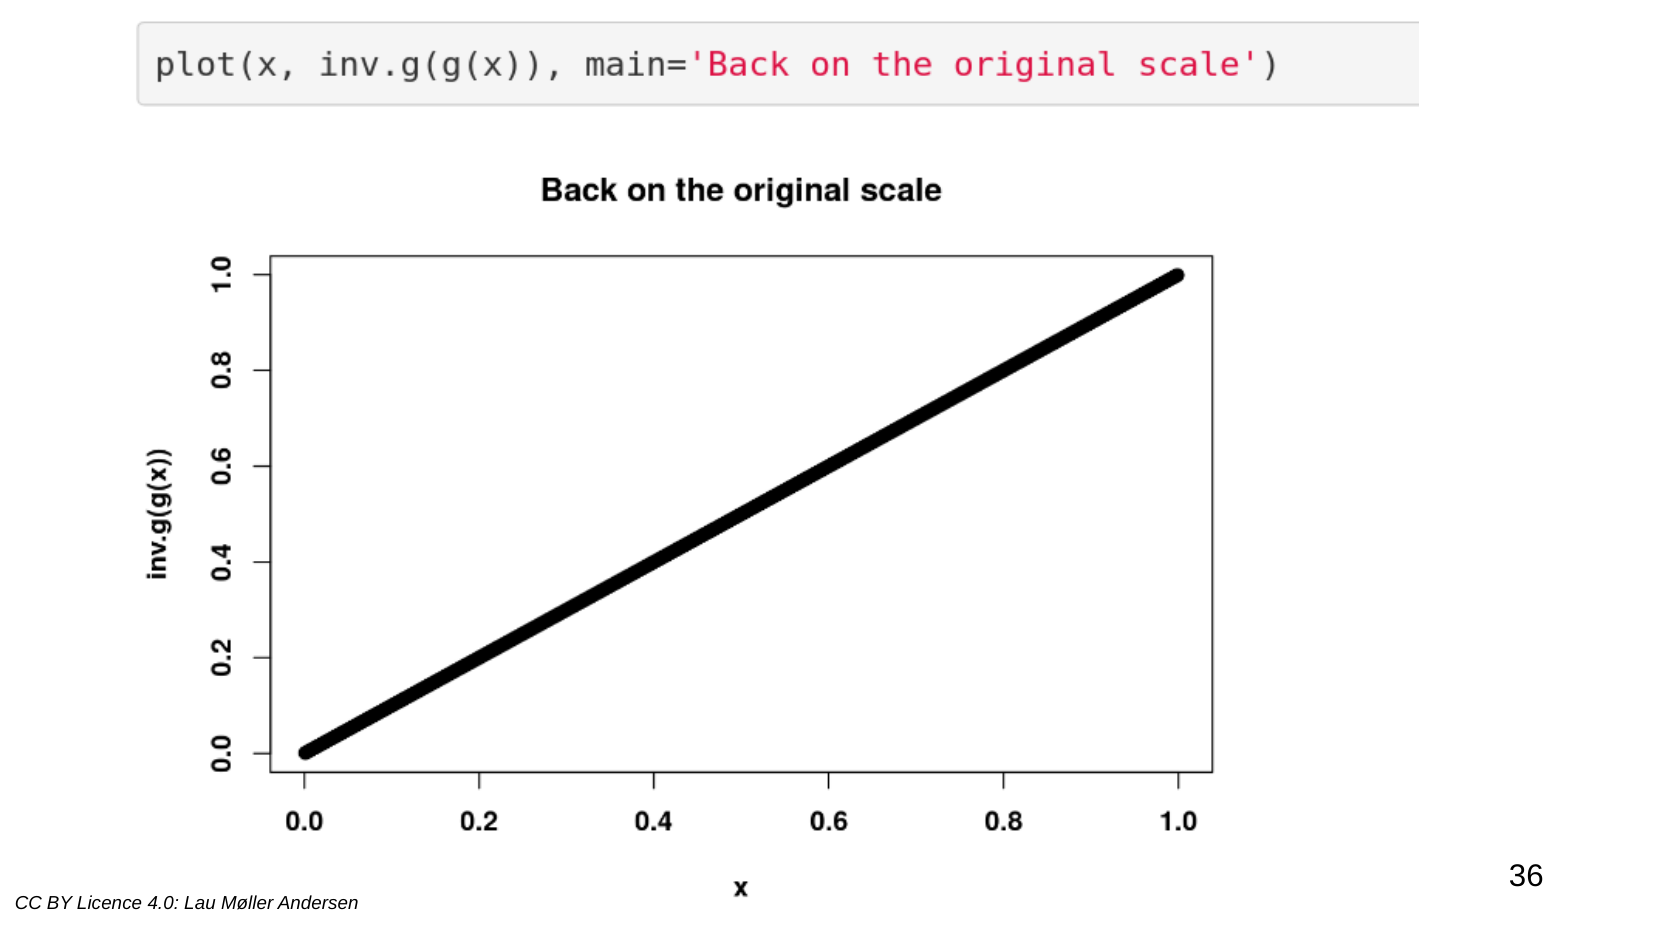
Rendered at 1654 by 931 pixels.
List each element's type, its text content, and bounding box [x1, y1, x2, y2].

text_box <nummer> [1494, 850, 1654, 921]
text_box CC BY Licence 4.0: Lau Møller Andersen [0, 885, 388, 921]
picture [70, 0, 1419, 925]
